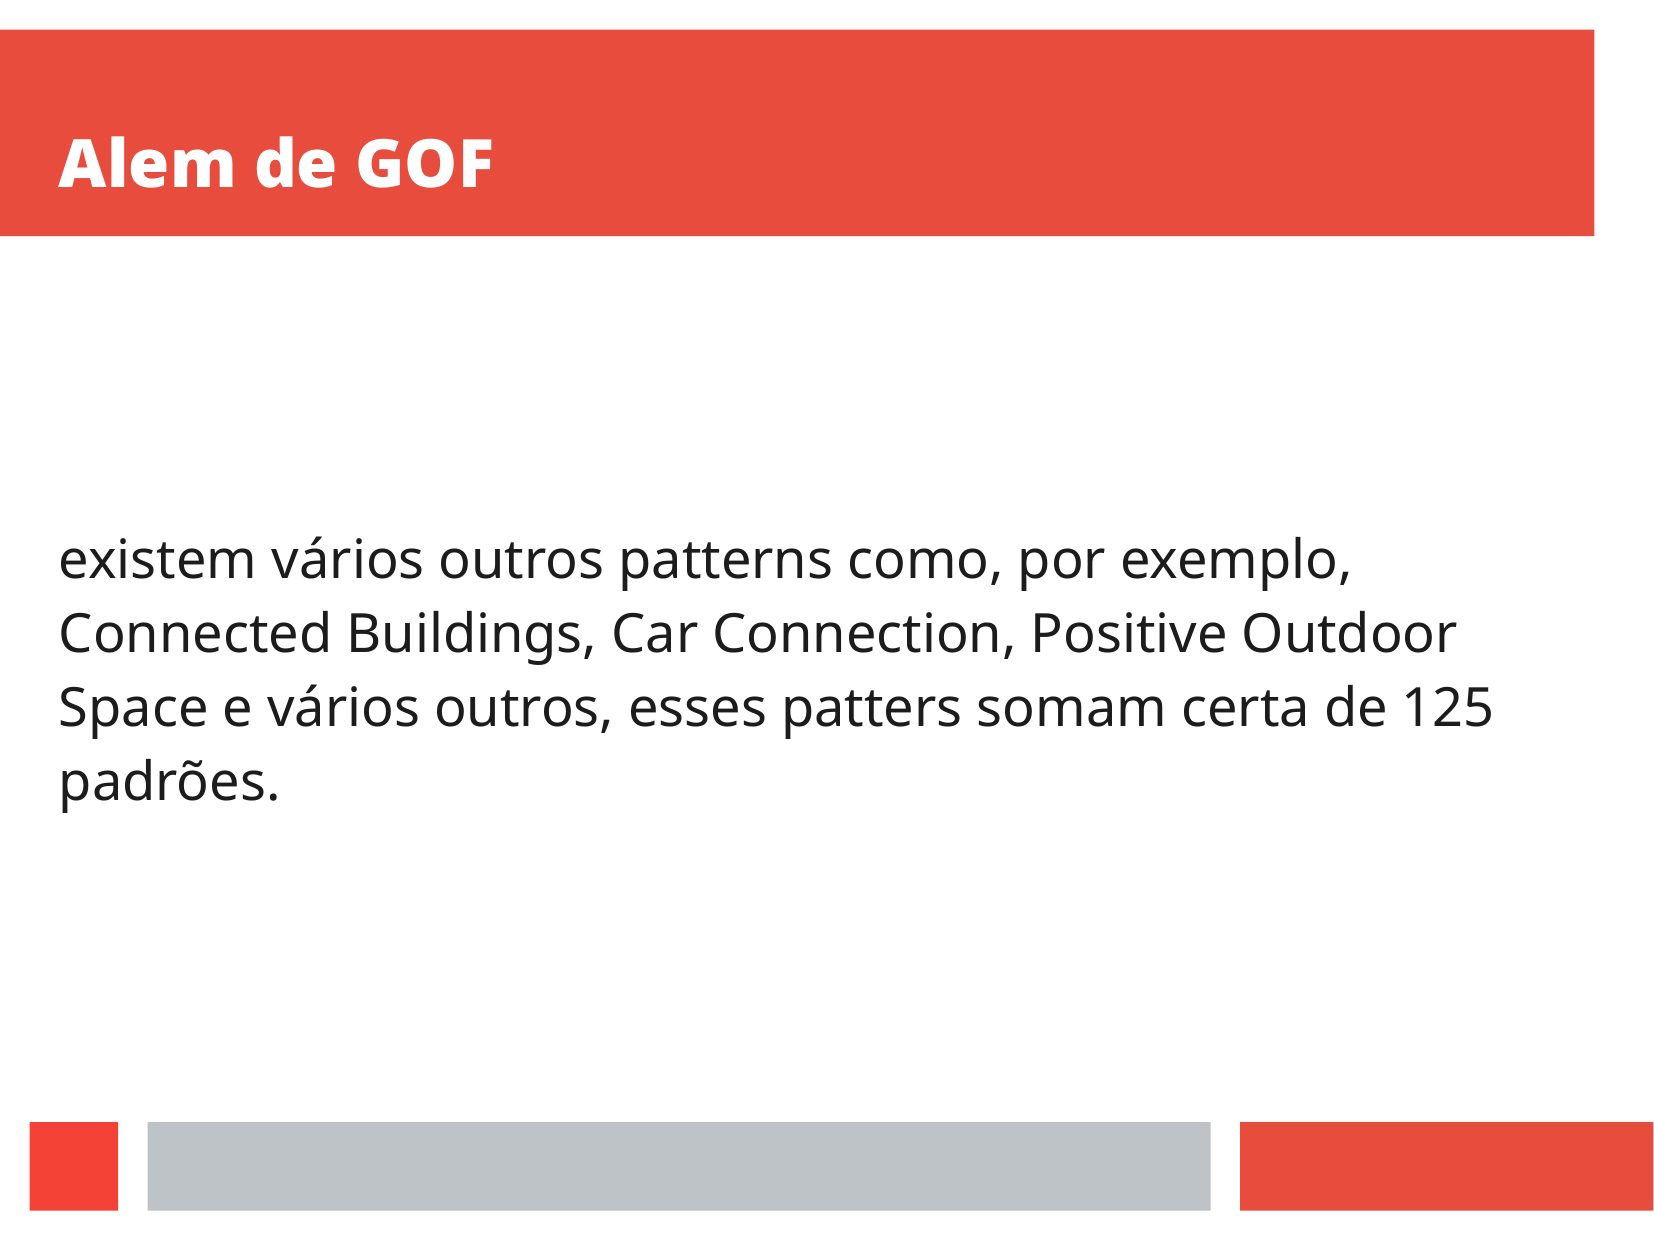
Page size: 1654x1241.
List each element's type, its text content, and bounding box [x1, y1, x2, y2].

list existem vários outros patterns como, por exemplo, Connected Buildings, Car Connection, Positive Outdoor Space e vários outros, esses patters somam certa de 125 padrões. [59, 324, 1565, 1093]
title Alem de GOF [59, 59, 1595, 207]
